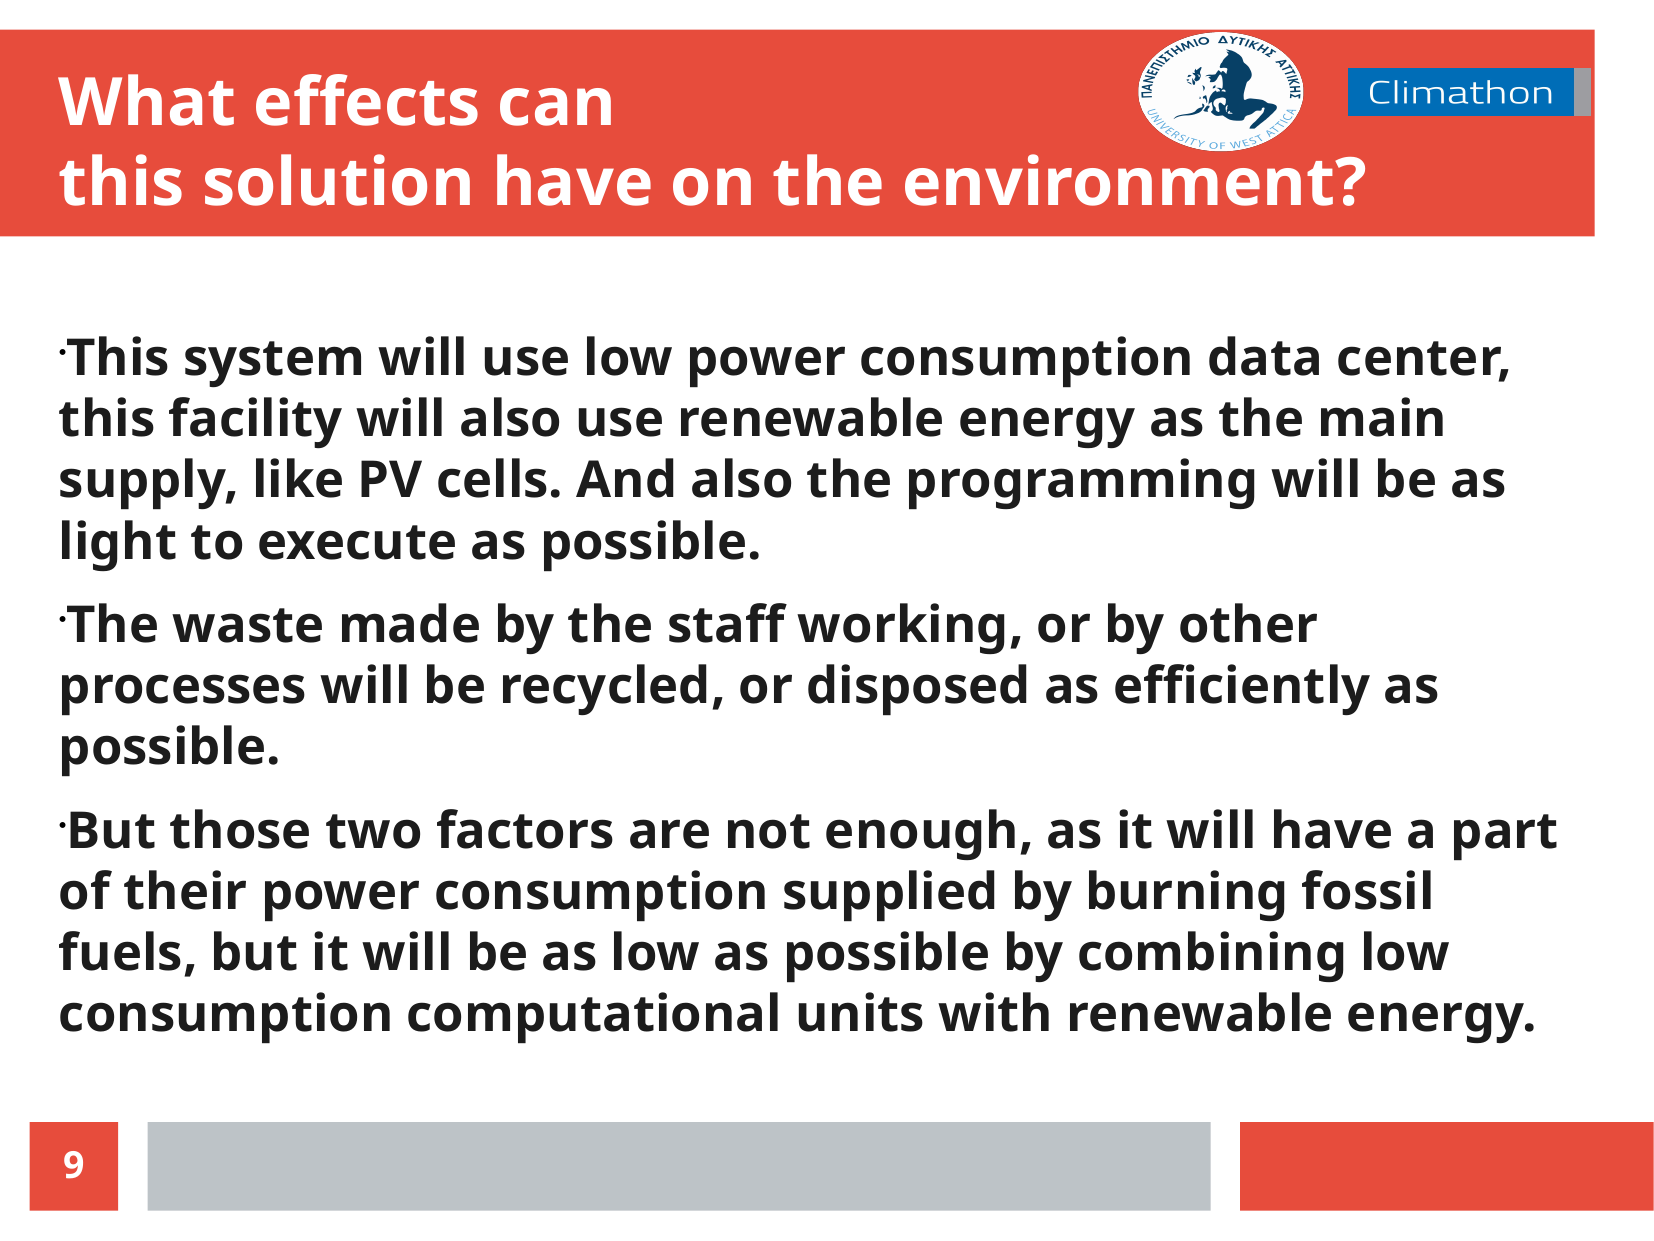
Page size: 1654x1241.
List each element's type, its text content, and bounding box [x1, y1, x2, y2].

picture [1348, 68, 1591, 116]
list This system will use low power consumption data center, this facility will also use renewable energy as the main supply, like PV cells. And also the programming will be as light to execute as possible. The waste made by the staff working, or by other processes will be recycled, or disposed as efficiently as possible. But those two factors are not enough, as it will have a part of their power consumption supplied by burning fossil fuels, but it will be as low as possible by combining low consumption computational units with renewable energy. [59, 324, 1565, 1093]
picture [1125, 30, 1317, 166]
title What effects can this solution have on the environment? [59, 59, 1595, 207]
text_box [29, 1122, 119, 1211]
